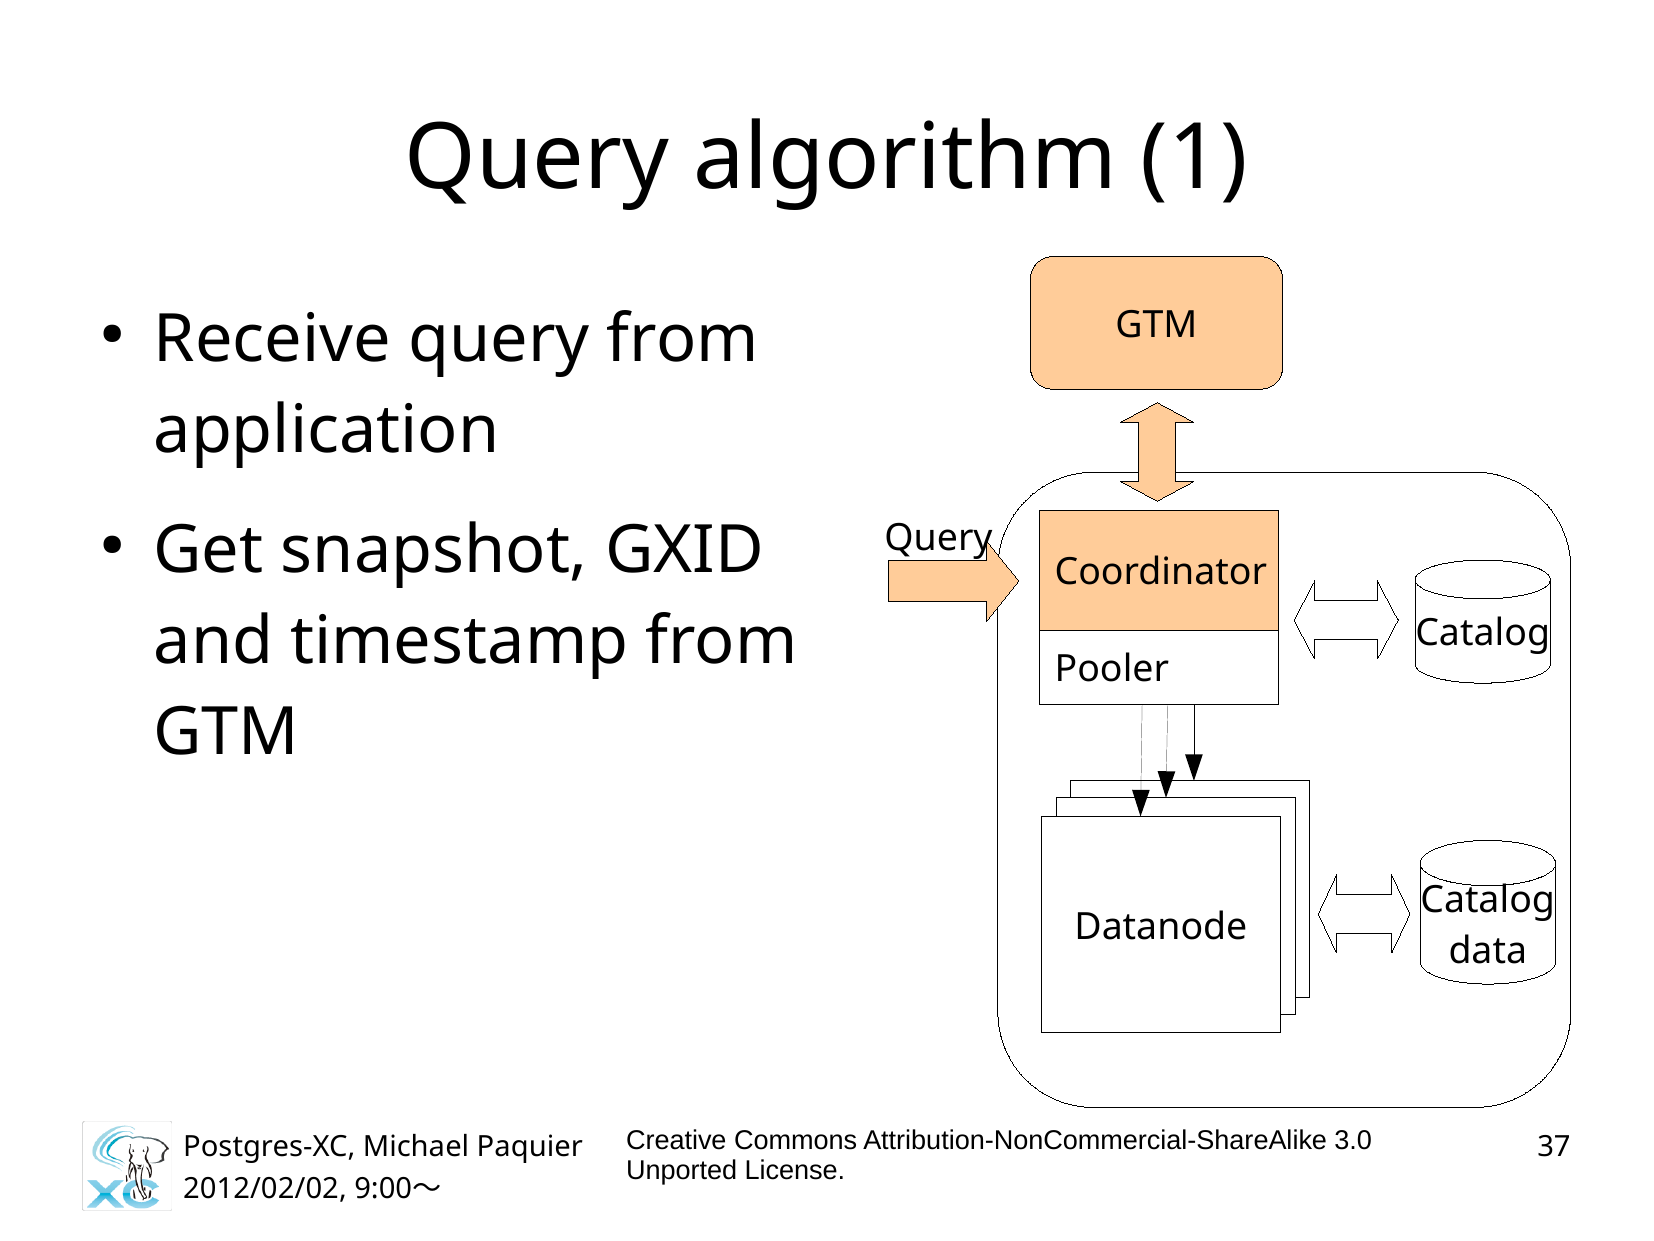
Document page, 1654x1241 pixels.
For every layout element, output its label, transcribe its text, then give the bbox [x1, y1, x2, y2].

text_box [1318, 874, 1410, 953]
text_box Datanode [1041, 816, 1281, 1033]
text_box Datanode [1167, 780, 1310, 998]
text_box [1120, 402, 1194, 502]
text_box [888, 564, 1019, 622]
text_box Datanode [1056, 797, 1140, 816]
text_box Datanode [1070, 780, 1140, 797]
list Receive query from application Get snapshot, GXID and timestamp from GTM [82, 290, 809, 1109]
text_box Catalog [1415, 560, 1551, 684]
text_box Query [869, 502, 1014, 564]
text_box Datanode [1142, 797, 1296, 1015]
text_box Datanode [1142, 780, 1165, 797]
text_box Coordinator [1039, 510, 1279, 630]
title Query algorithm (1) [82, 49, 1571, 257]
text_box Pooler [1039, 630, 1279, 705]
text_box [1294, 580, 1399, 659]
text_box Catalog data [1420, 840, 1556, 985]
picture [82, 1121, 172, 1211]
text_box GTM [1030, 256, 1283, 390]
